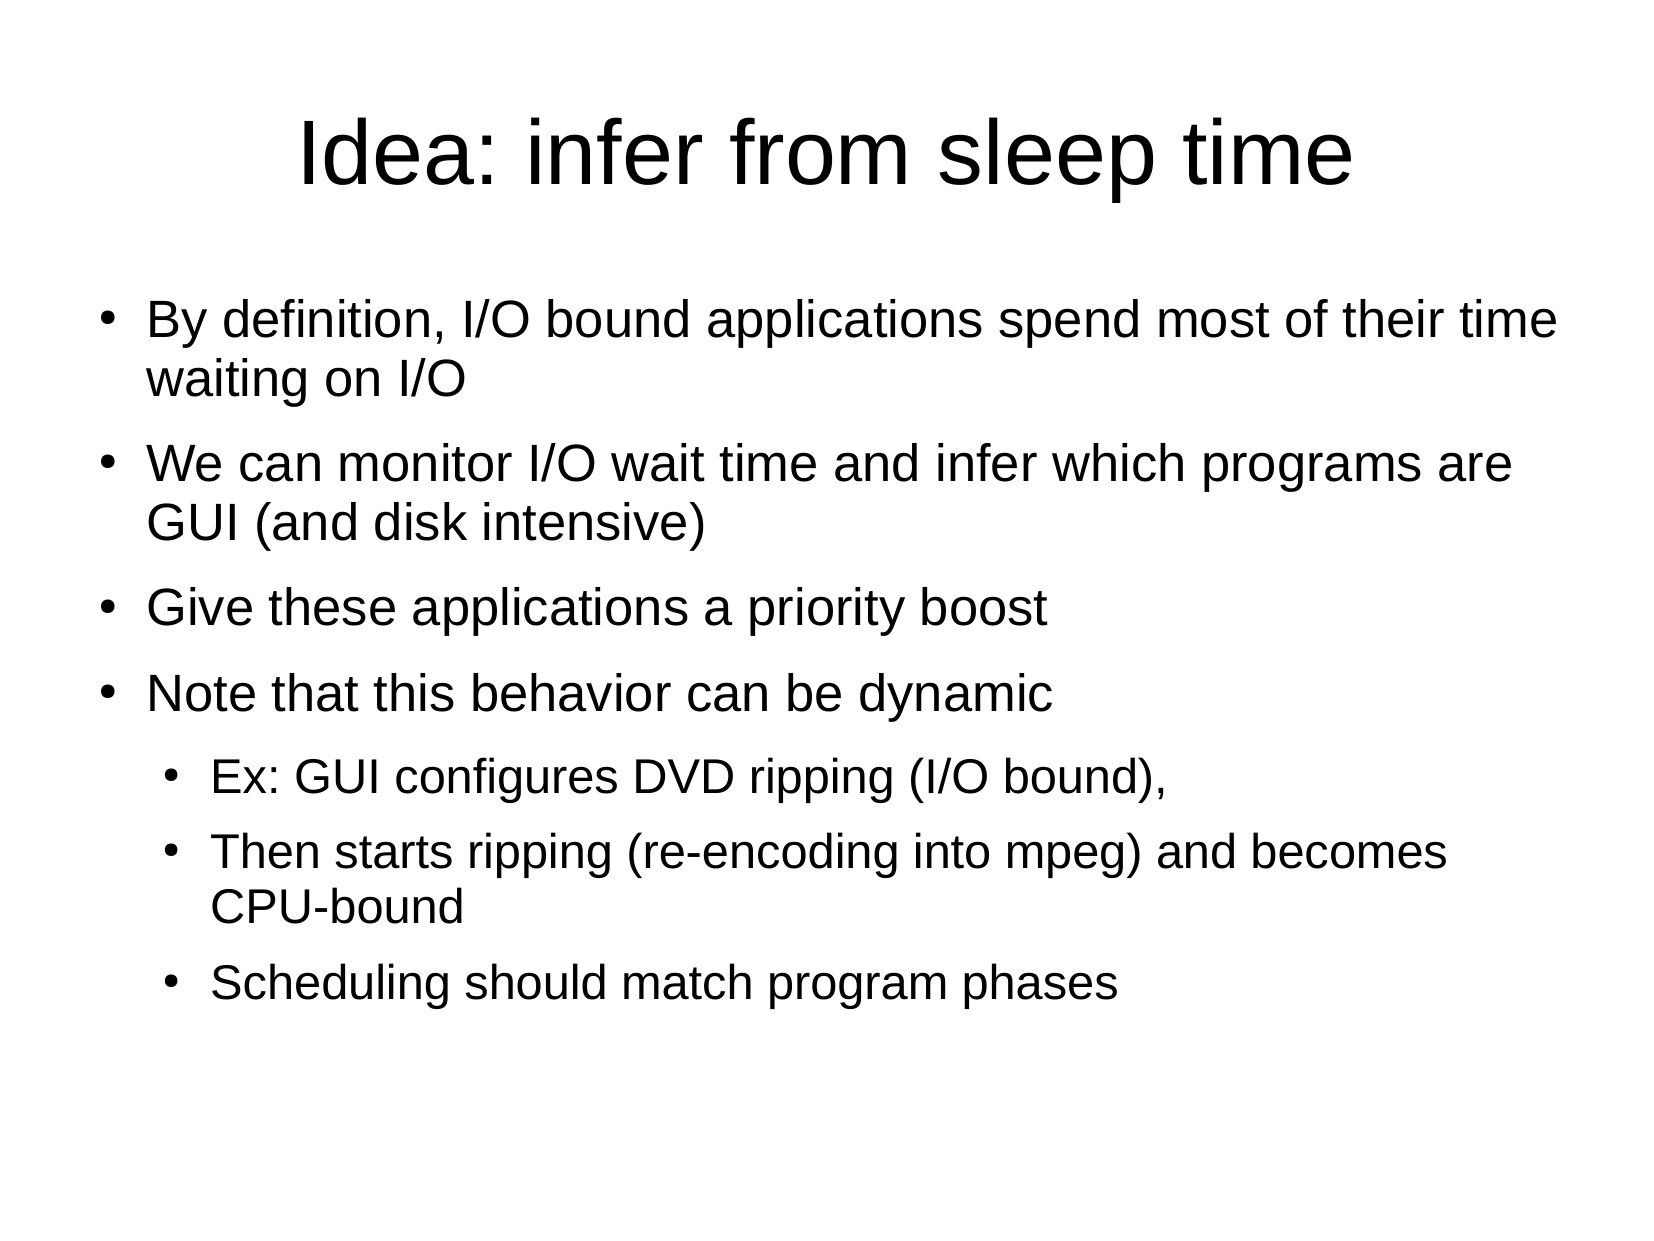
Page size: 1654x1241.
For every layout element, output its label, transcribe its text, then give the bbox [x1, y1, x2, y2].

list By definition, I/O bound applications spend most of their time waiting on I/O We can monitor I/O wait time and infer which programs are GUI (and disk intensive) Give these applications a priority boost Note that this behavior can be dynamic Ex: GUI configures DVD ripping (I/O bound), Then starts ripping (re-encoding into mpeg) and becomes CPU-bound Scheduling should match program phases [82, 290, 1571, 1010]
title Idea: infer from sleep time [82, 49, 1571, 257]
